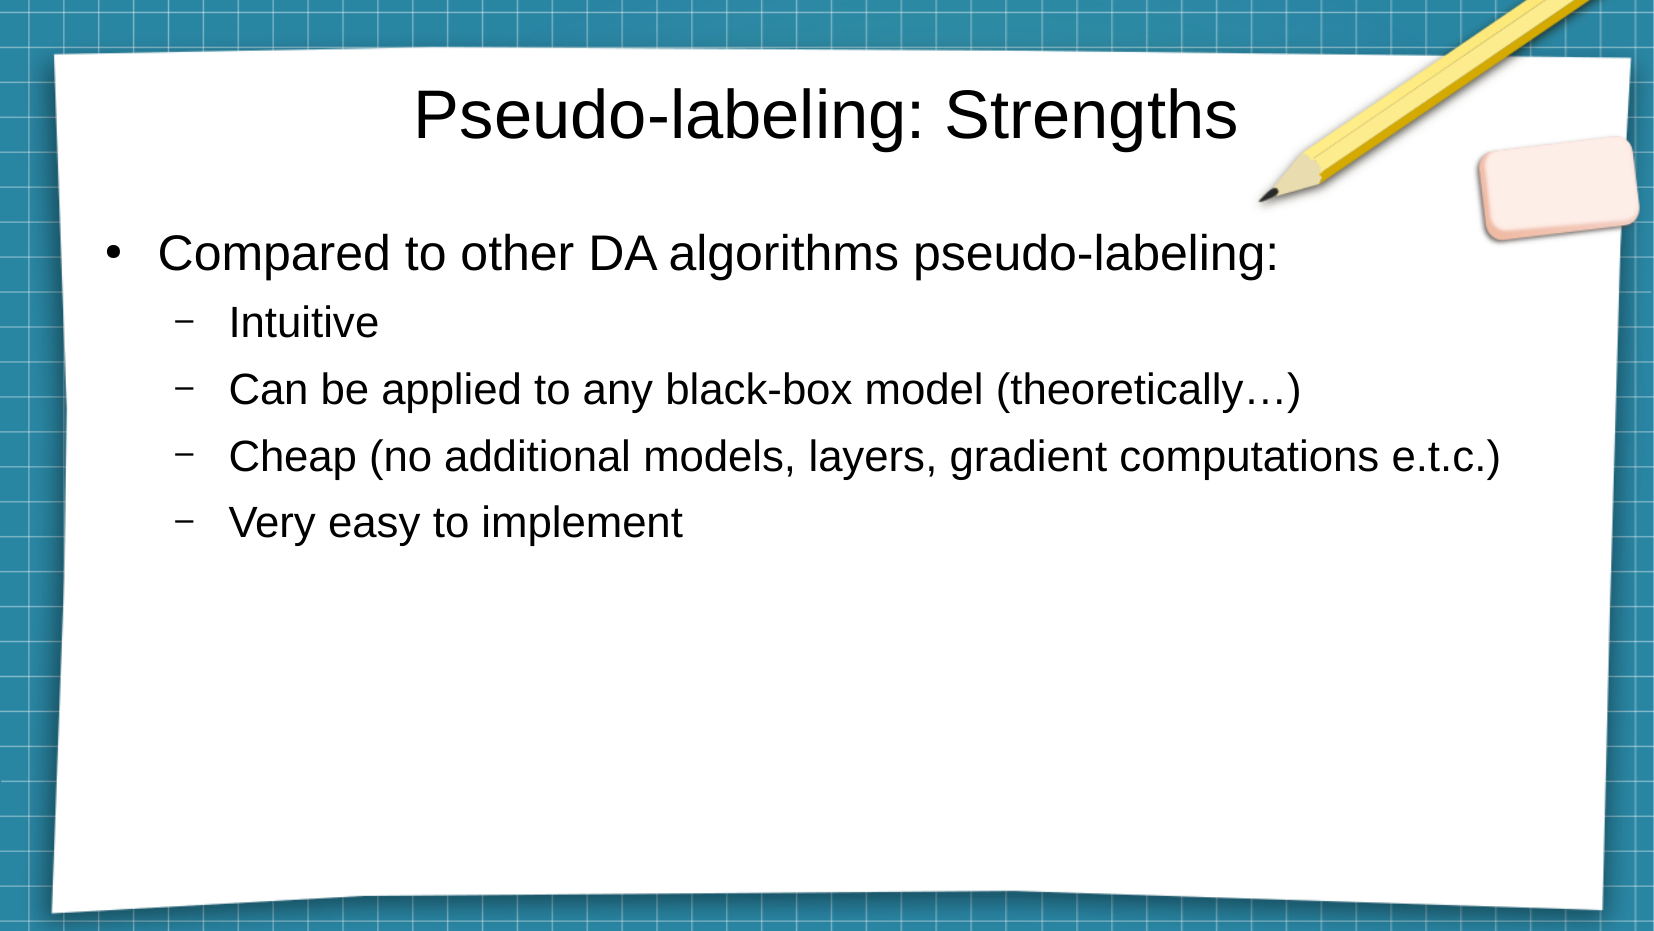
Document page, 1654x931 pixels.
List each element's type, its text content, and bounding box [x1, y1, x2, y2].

picture [0, 0, 1654, 931]
list Compared to other DA algorithms pseudo-labeling: Intuitive Can be applied to any black-box model (theoretically…) Cheap (no additional models, layers, gradient computations e.t.c.) Very easy to implement [86, 225, 1576, 765]
title Pseudo-labeling: Strengths [82, 37, 1571, 193]
